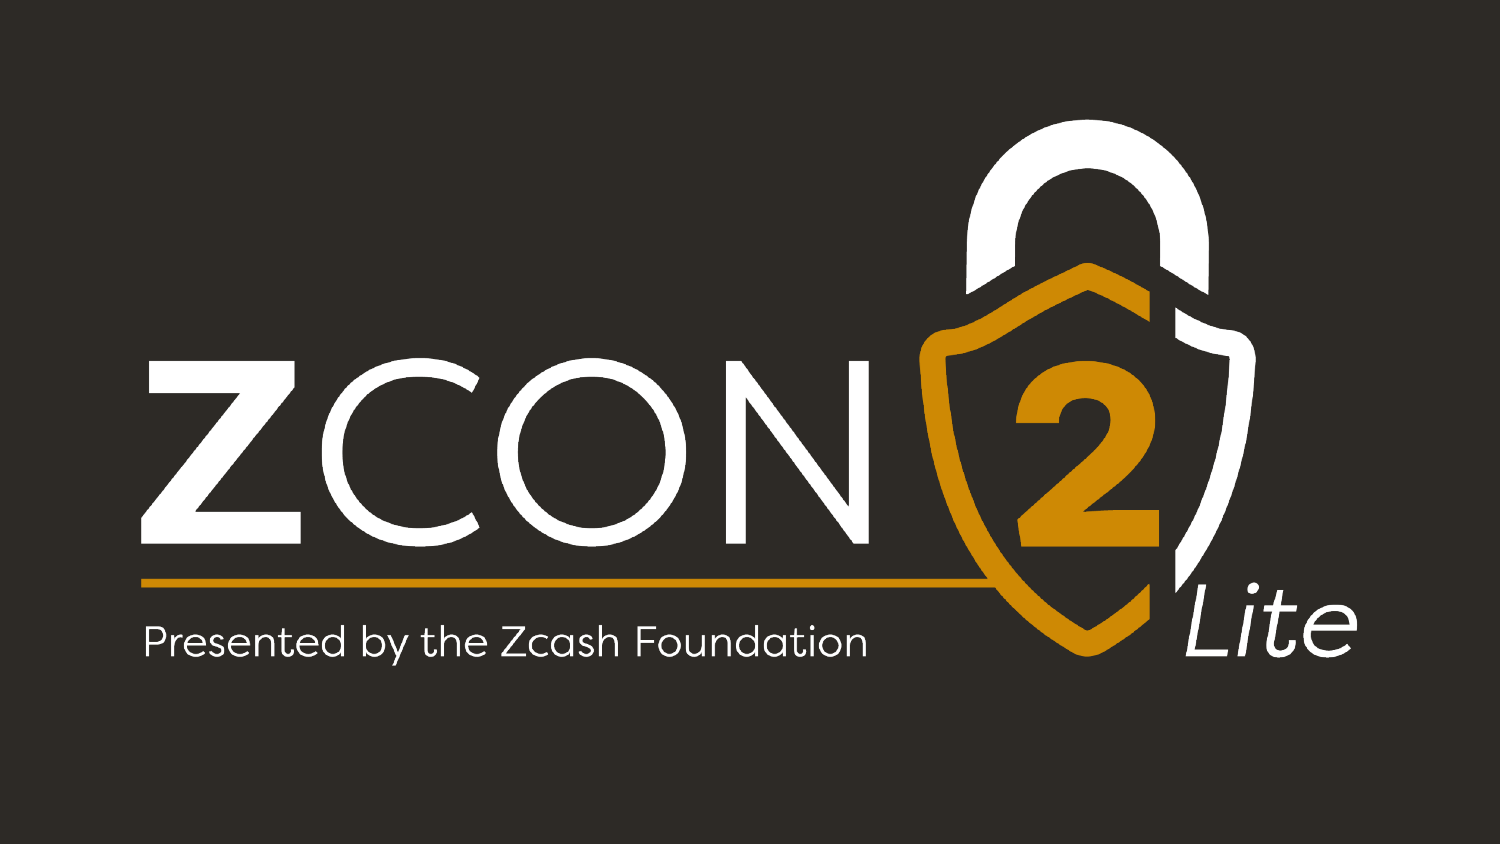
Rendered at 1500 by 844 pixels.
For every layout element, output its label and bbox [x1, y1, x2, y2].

picture [141, 119, 1359, 666]
